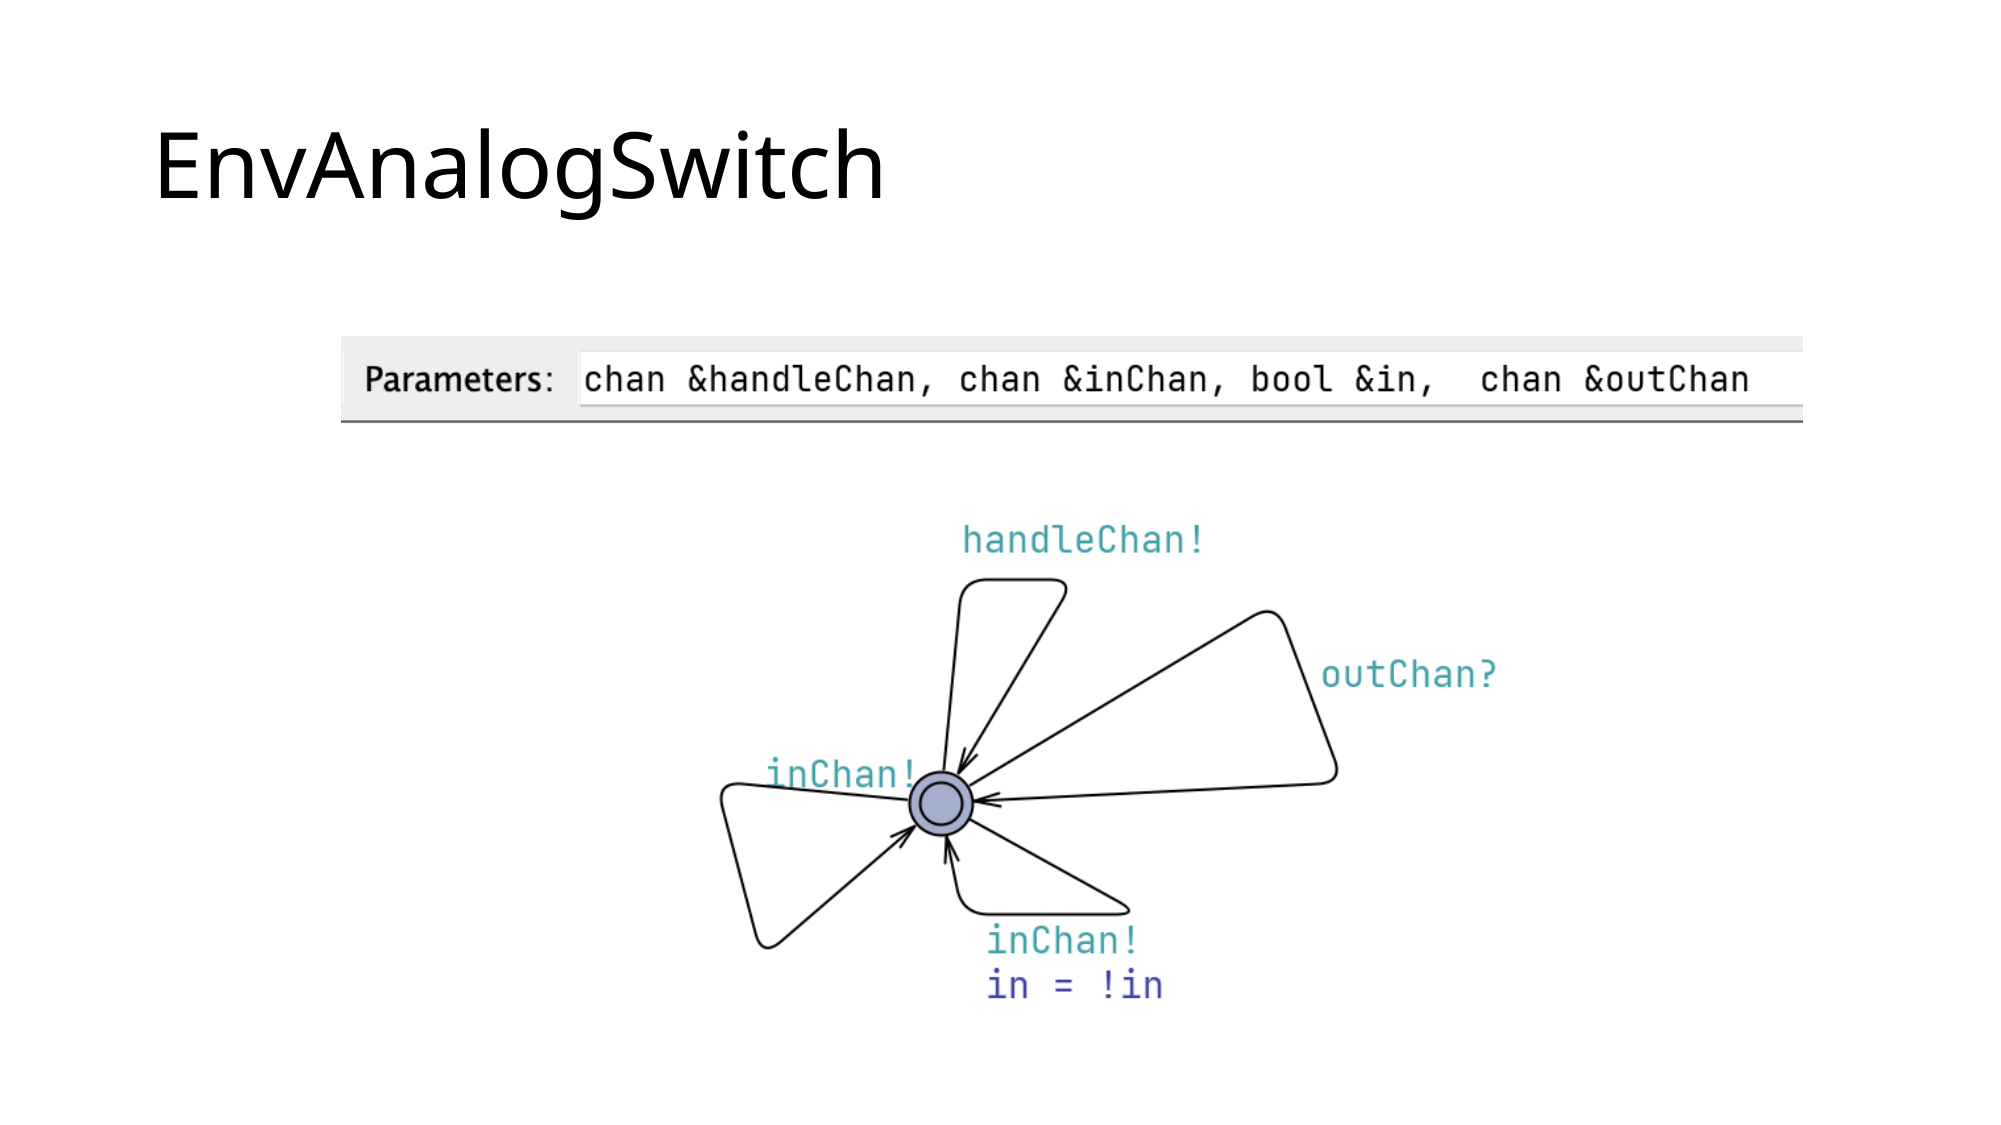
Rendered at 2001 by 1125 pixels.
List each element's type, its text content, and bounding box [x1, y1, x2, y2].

picture [341, 336, 1803, 1051]
title EnvAnalogSwitch [137, 59, 1863, 278]
